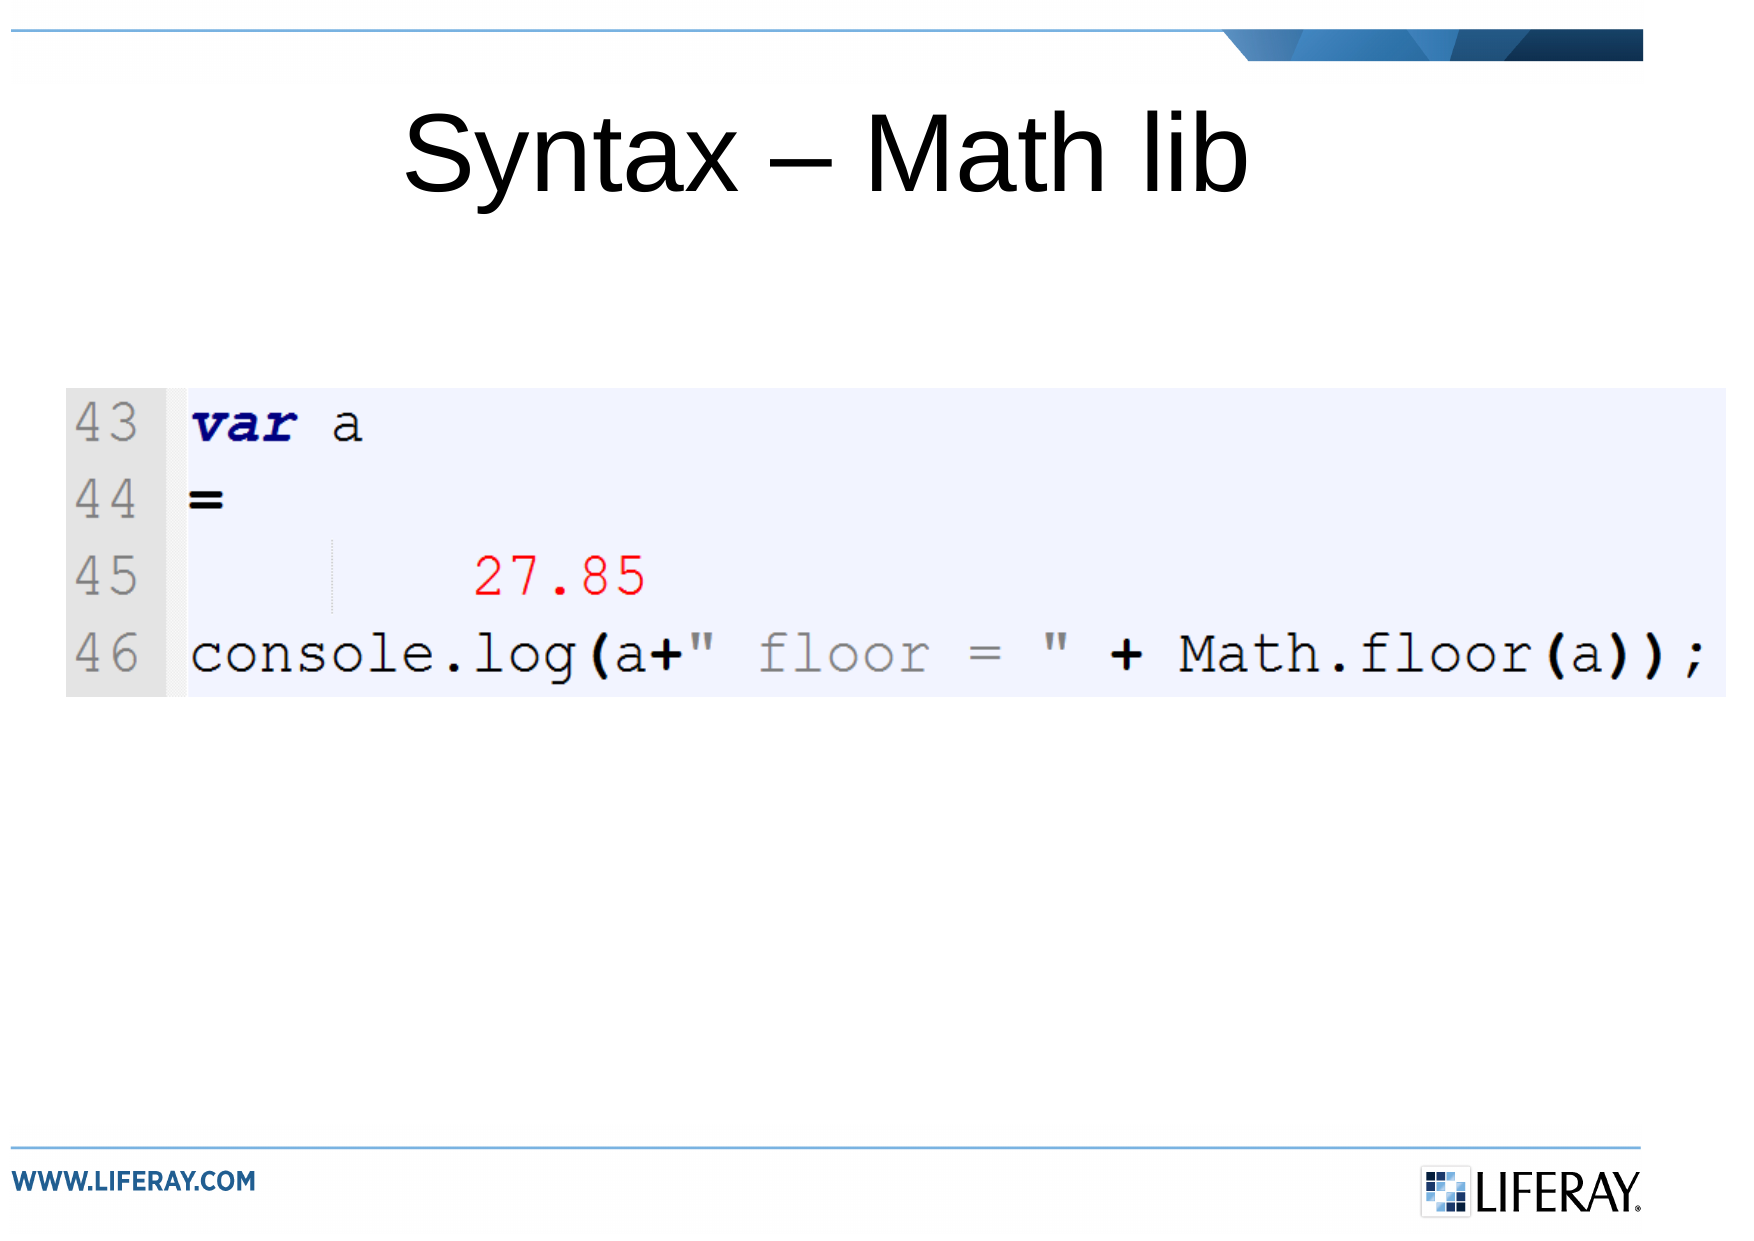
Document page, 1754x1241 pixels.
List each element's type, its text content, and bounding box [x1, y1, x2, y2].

picture [11, 0, 1644, 84]
picture [66, 388, 1726, 697]
title Syntax – Math lib [82, 49, 1571, 257]
picture [9, 1124, 1642, 1234]
